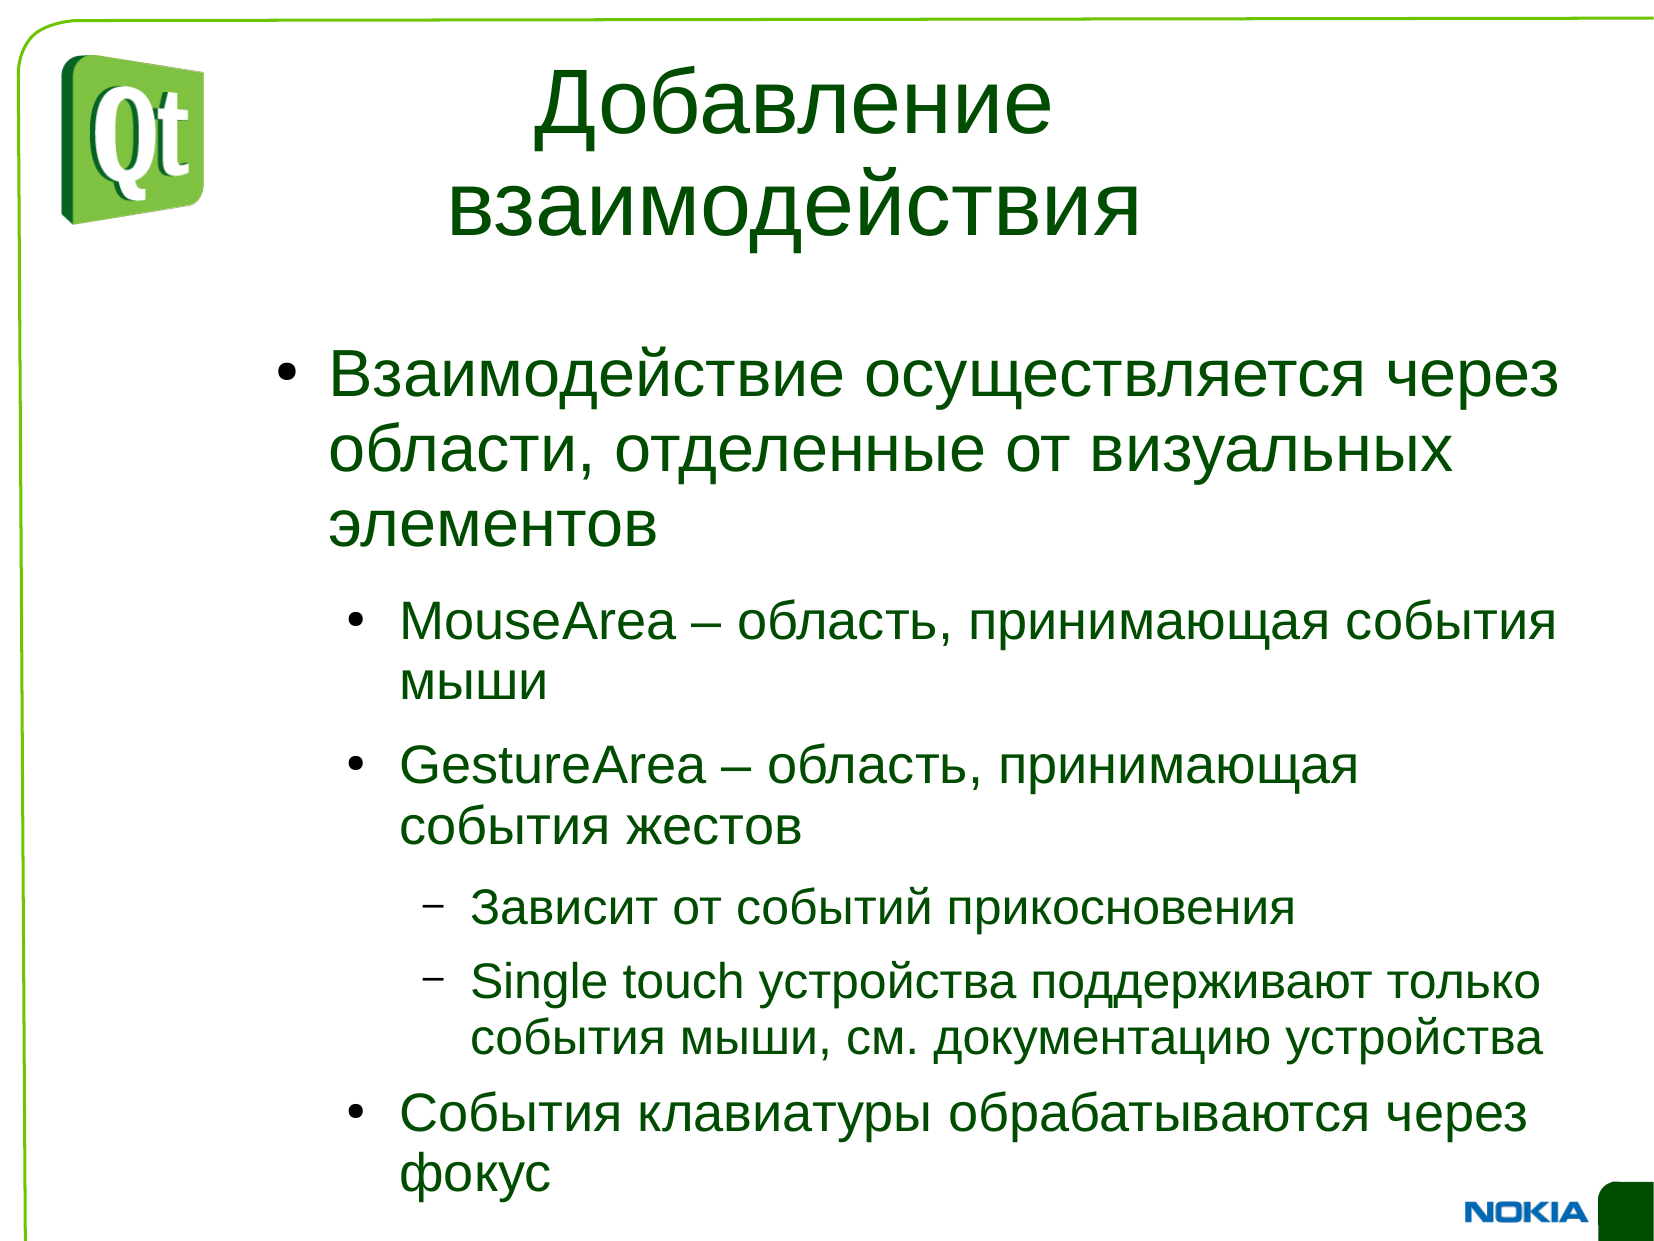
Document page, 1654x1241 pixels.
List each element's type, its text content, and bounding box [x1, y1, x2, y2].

title Добавление взаимодействия [257, 50, 1333, 256]
list Взаимодействие осуществляется через области, отделенные от визуальных элементов MouseArea – область, принимающая события мыши GestureArea – область, принимающая события жестов Зависит от событий прикосновения Single touch устройства поддерживают только события мыши, см. документацию устройства События клавиатуры обрабатываются через фокус [257, 336, 1577, 1204]
picture [1465, 1201, 1589, 1223]
picture [61, 55, 204, 225]
